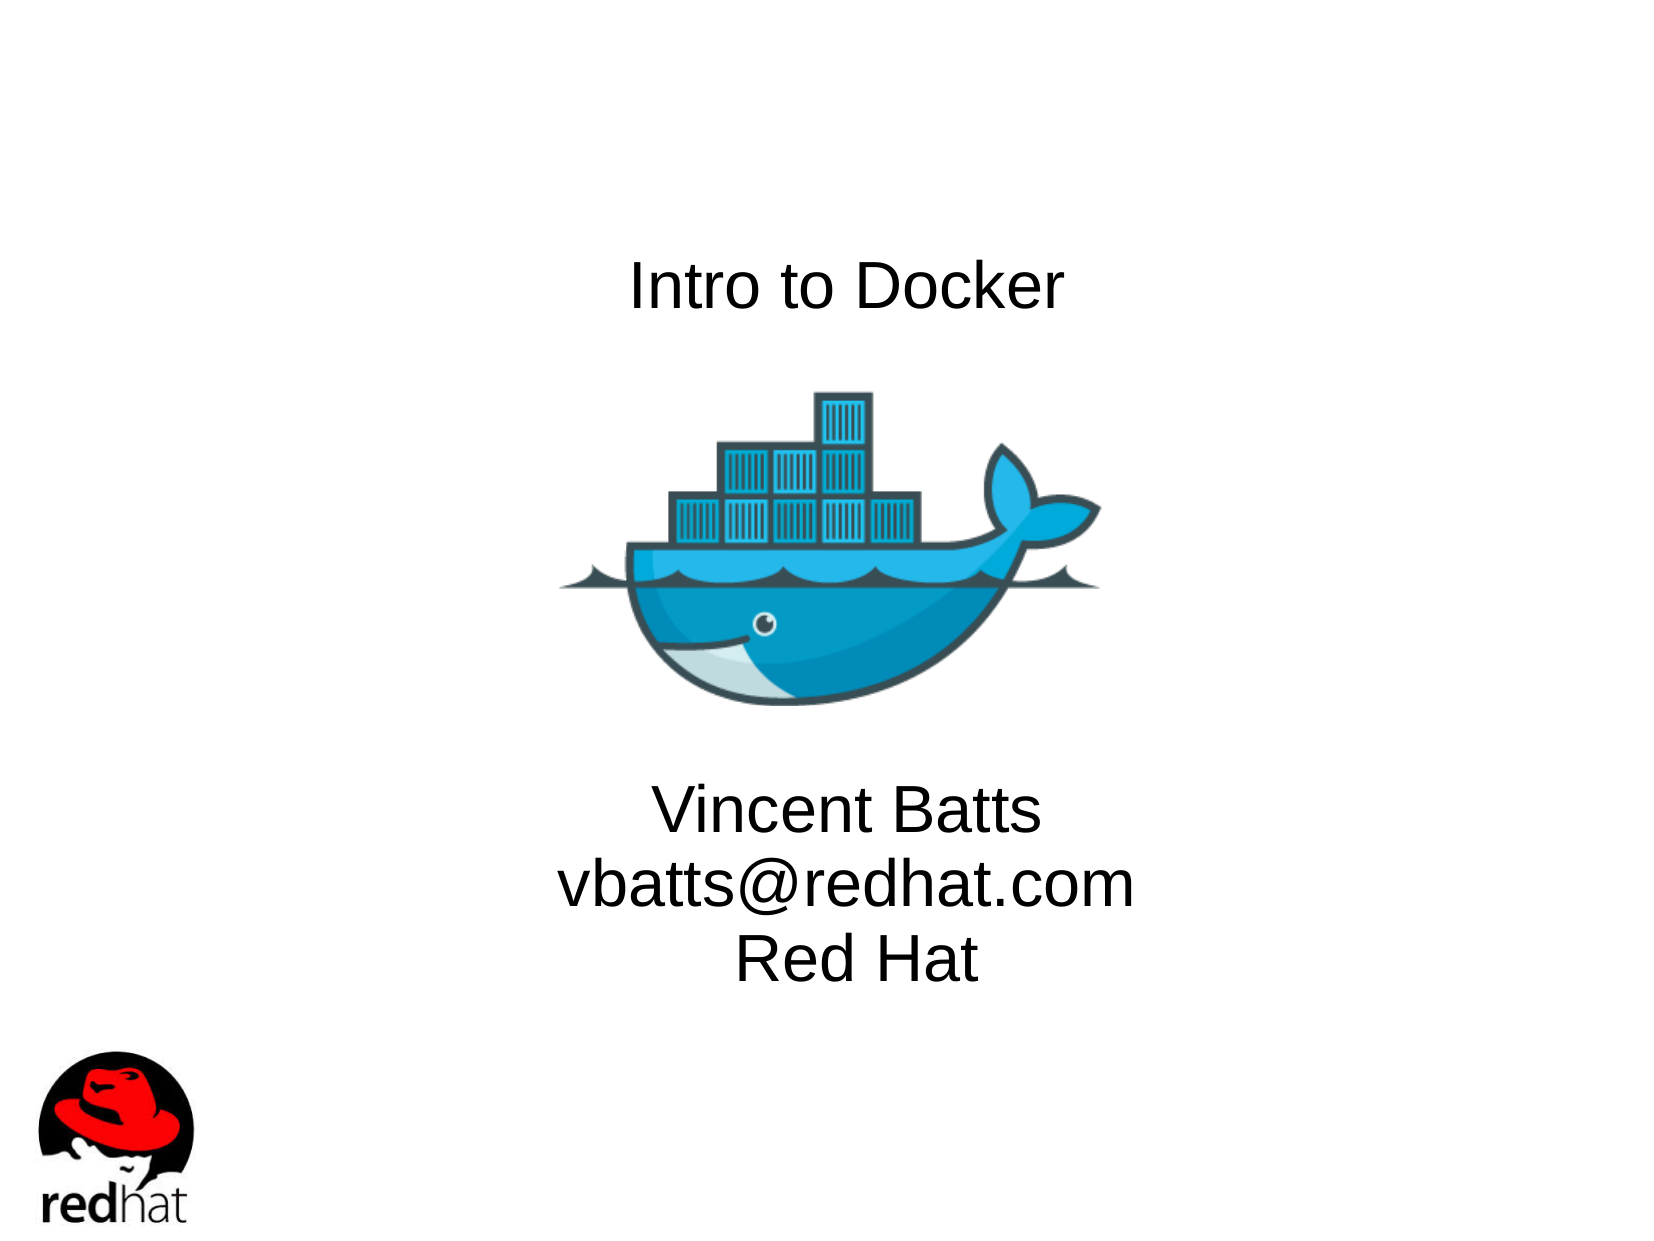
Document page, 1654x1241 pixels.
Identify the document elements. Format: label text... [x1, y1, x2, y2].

text_box Intro to Docker Vincent Batts vbatts@redhat.com Red Hat [150, 240, 1546, 1004]
picture [35, 1049, 196, 1226]
